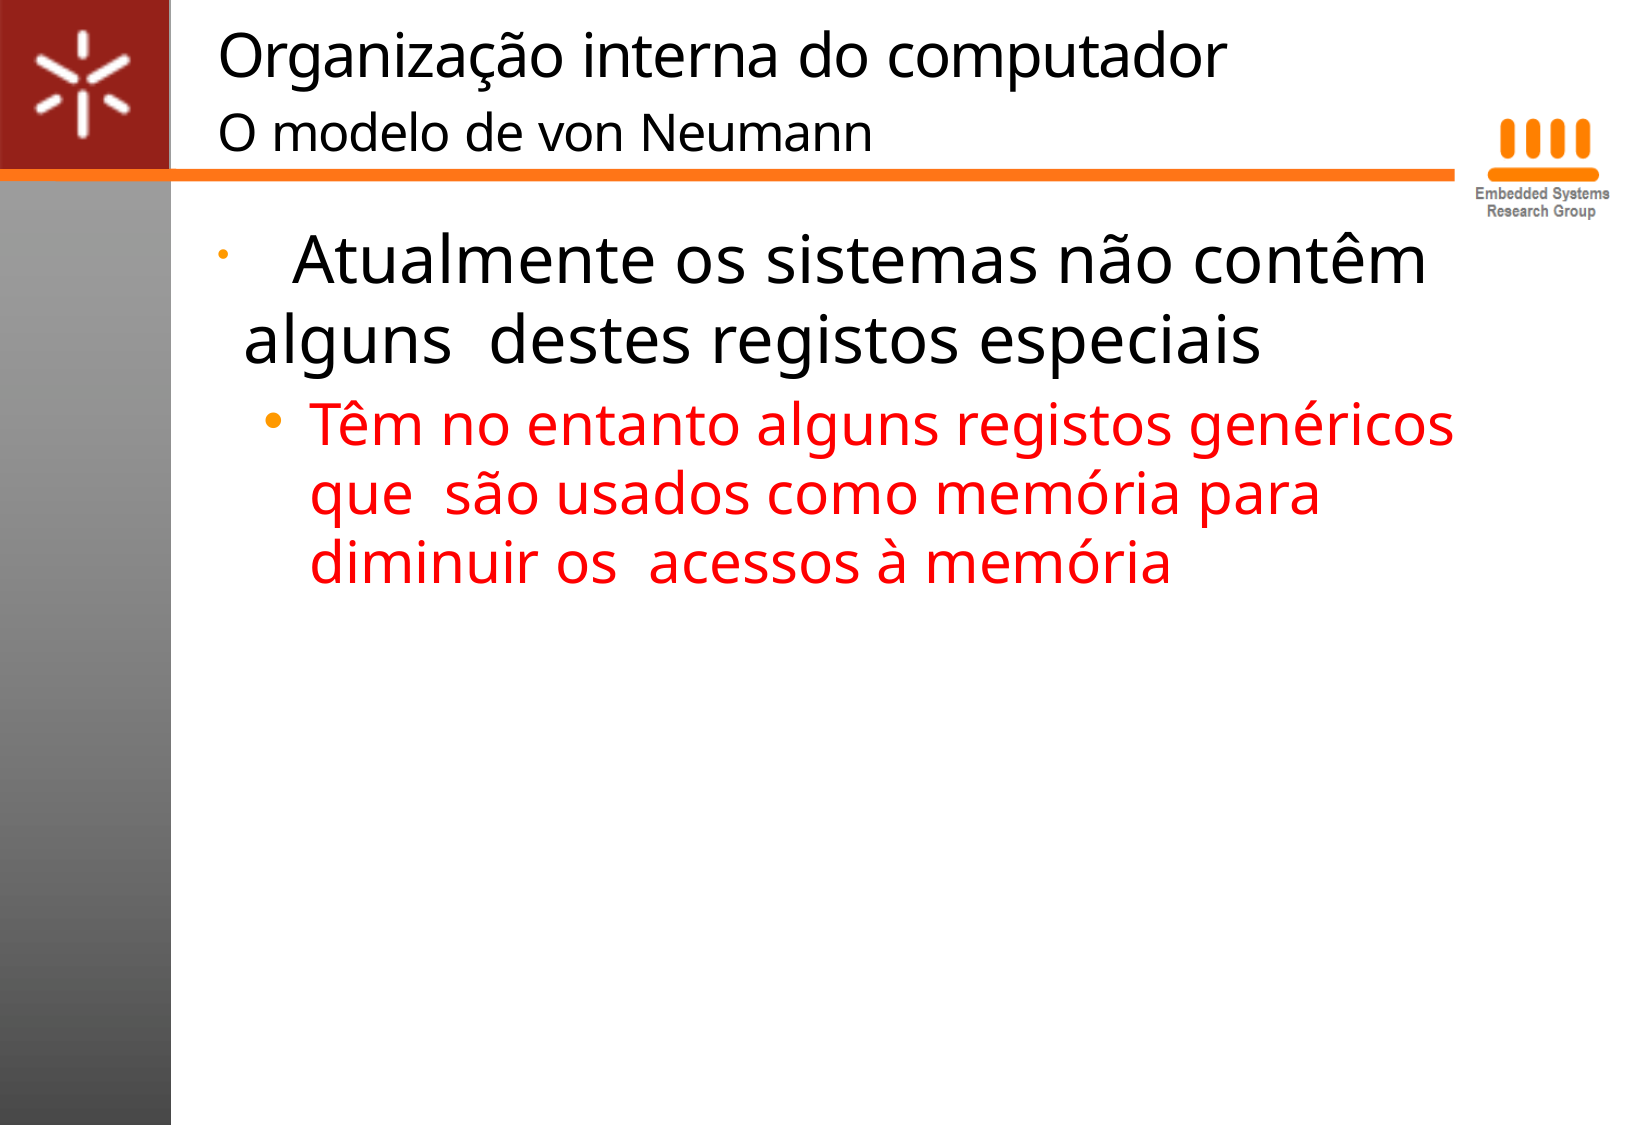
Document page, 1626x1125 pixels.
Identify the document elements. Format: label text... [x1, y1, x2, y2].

text_box Atualmente os sistemas não contêm alguns destes registos especiais Têm no entanto alguns registos genéricos que são usados como memória para diminuir os acessos à memória [214, 212, 1542, 598]
title Organização interna do computador O modelo de von Neumann [215, 16, 1441, 212]
picture [0, 182, 171, 1125]
picture [1475, 118, 1610, 220]
picture [0, 0, 171, 169]
